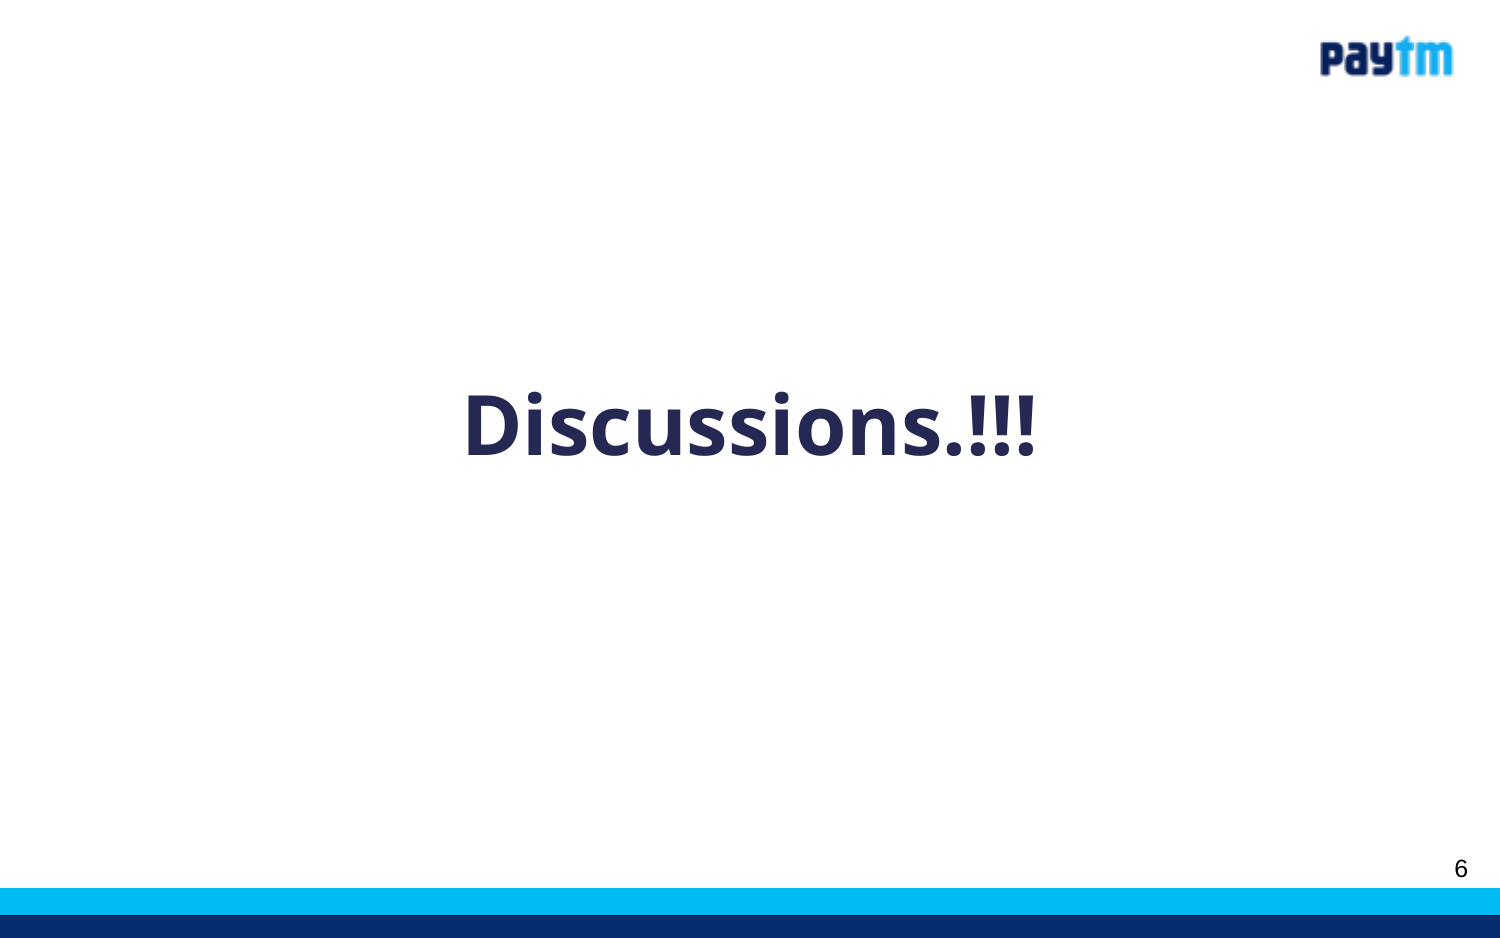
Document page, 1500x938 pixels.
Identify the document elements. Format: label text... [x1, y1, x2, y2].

slide_number 1 [1383, 845, 1484, 891]
title Discussions.!!! [75, 72, 1425, 772]
picture [1319, 33, 1456, 79]
picture [0, 916, 1500, 938]
